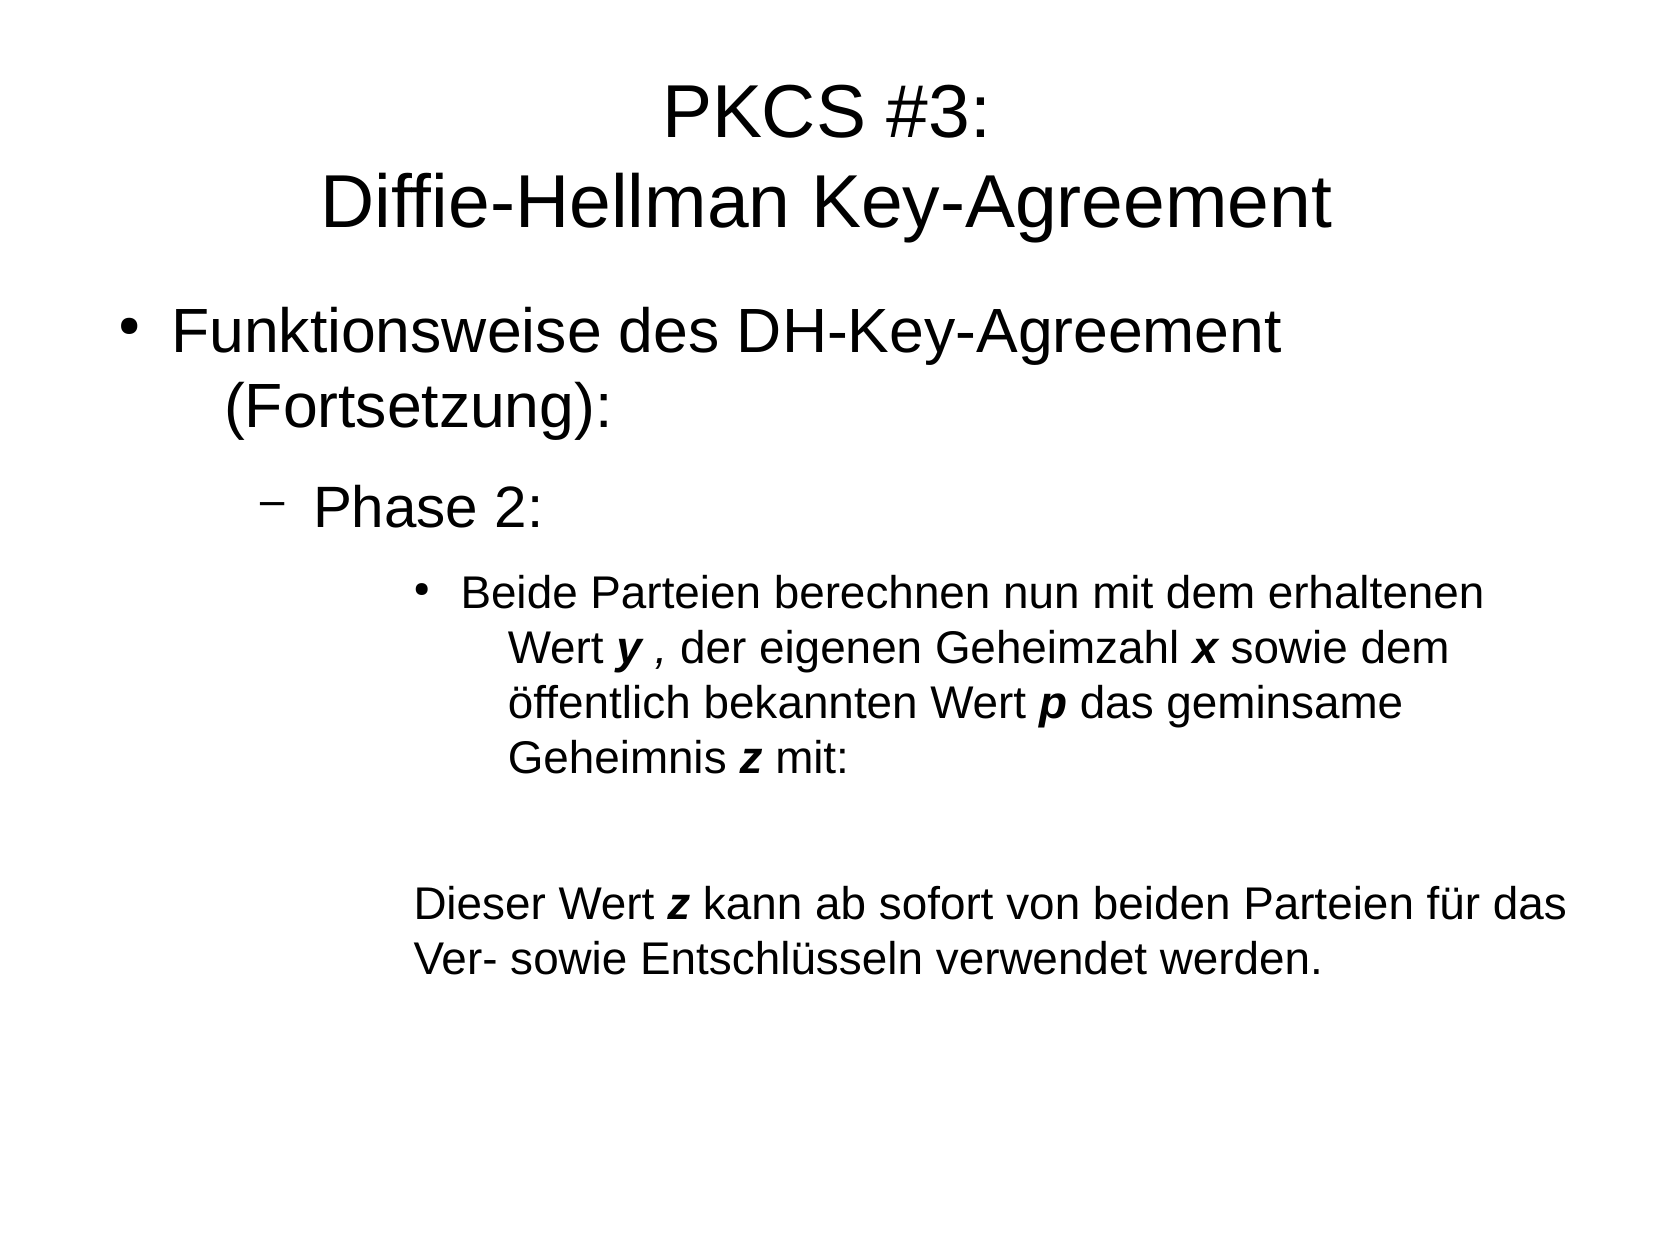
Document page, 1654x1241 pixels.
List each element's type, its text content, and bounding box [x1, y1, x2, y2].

text_box PKCS #3: Diffie-Hellman Key-Agreement [82, 62, 1571, 243]
text_box Funktionsweise des DH-Key-Agreement (Fortsetzung): Phase 2: Beide Parteien berechnen nun mit dem erhaltenen Wert y , der eigenen Geheimzahl x sowie dem öffentlich bekannten Wert p das geminsame Geheimnis z mit: Dieser Wert z kann ab sofort von beiden Parteien für das Ver- sowie Entschlüsseln verwendet werden. [82, 290, 1571, 1164]
